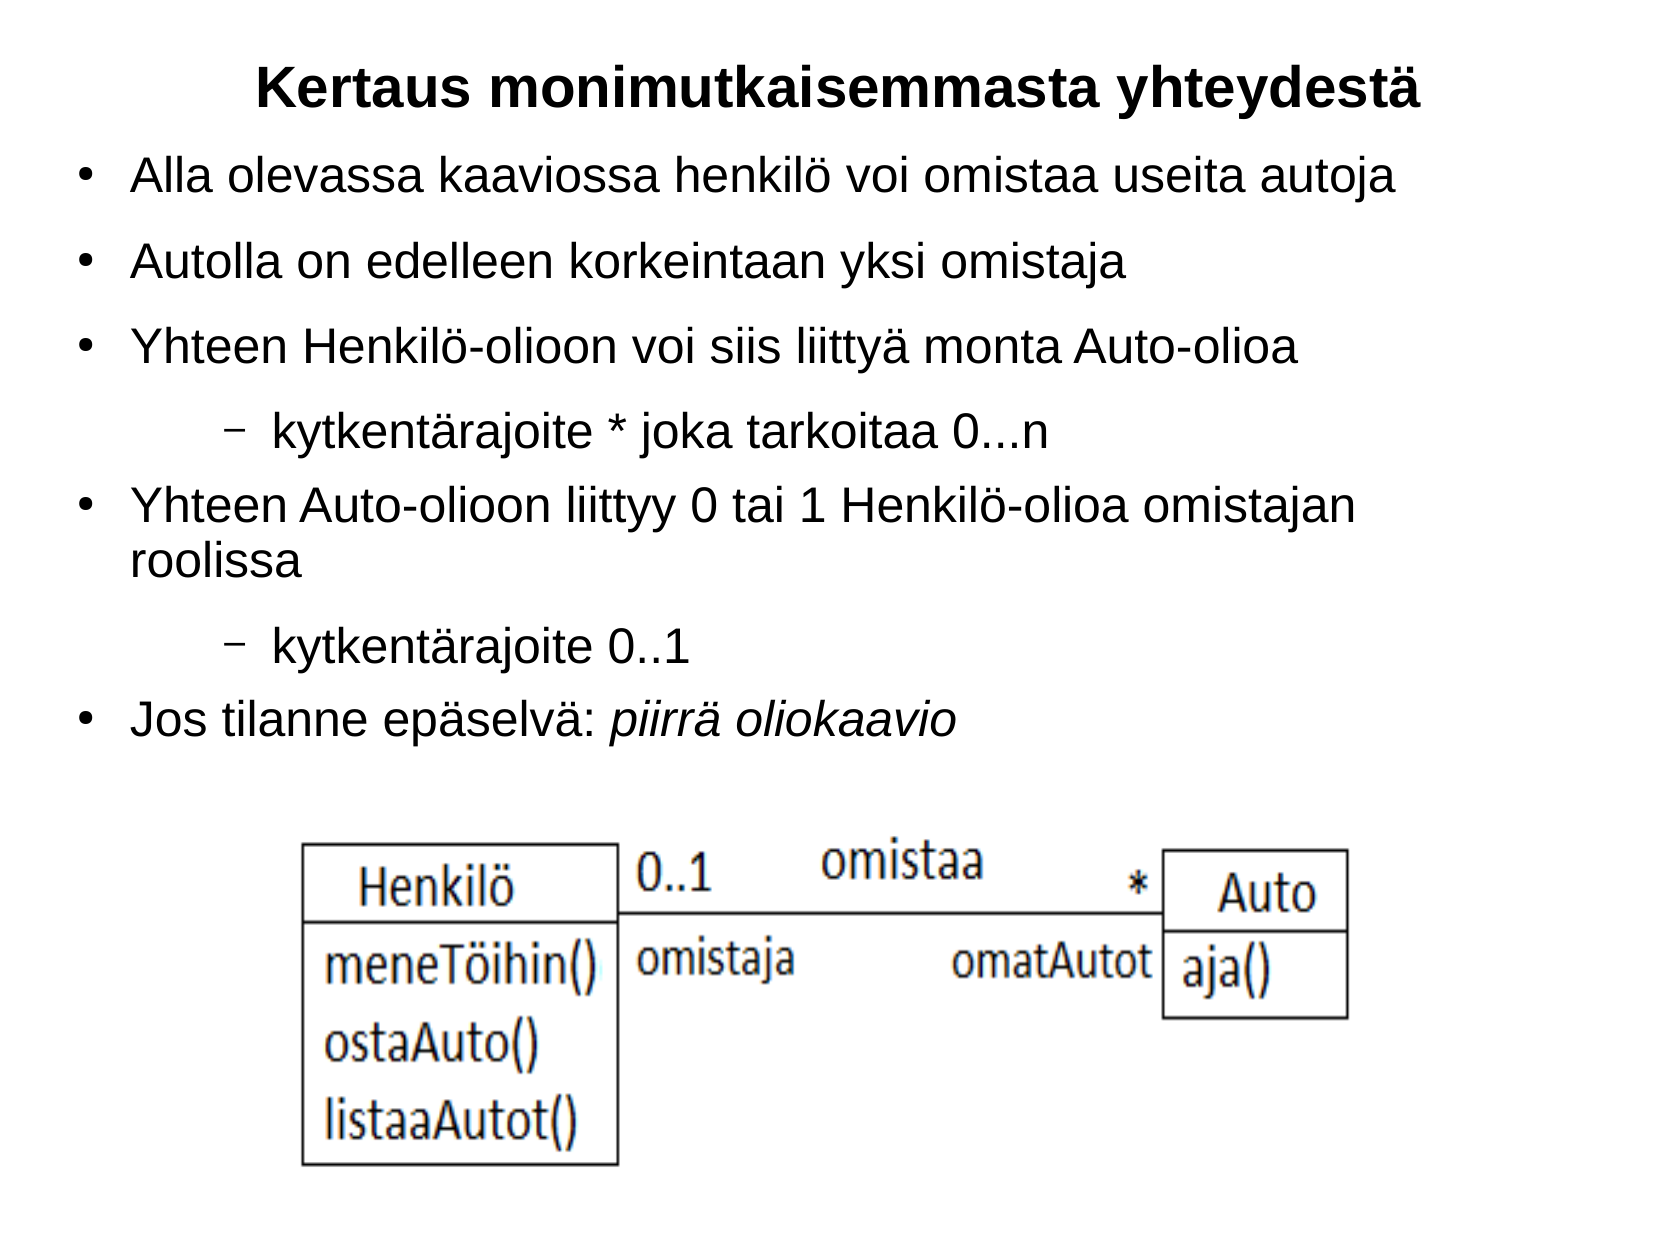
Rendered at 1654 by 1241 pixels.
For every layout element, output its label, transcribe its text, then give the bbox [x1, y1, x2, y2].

title Kertaus monimutkaisemmasta yhteydestä [82, 54, 1595, 121]
list Alla olevassa kaaviossa henkilö voi omistaa useita autoja Autolla on edelleen korkeintaan yksi omistaja Yhteen Henkilö-olioon voi siis liittyä monta Auto-olioa kytkentärajoite * joka tarkoitaa 0...n Yhteen Auto-olioon liittyy 0 tai 1 Henkilö-olioa omistajan roolissa kytkentärajoite 0..1 Jos tilanne epäselvä: piirrä oliokaavio [59, 147, 1536, 833]
picture [295, 826, 1359, 1182]
